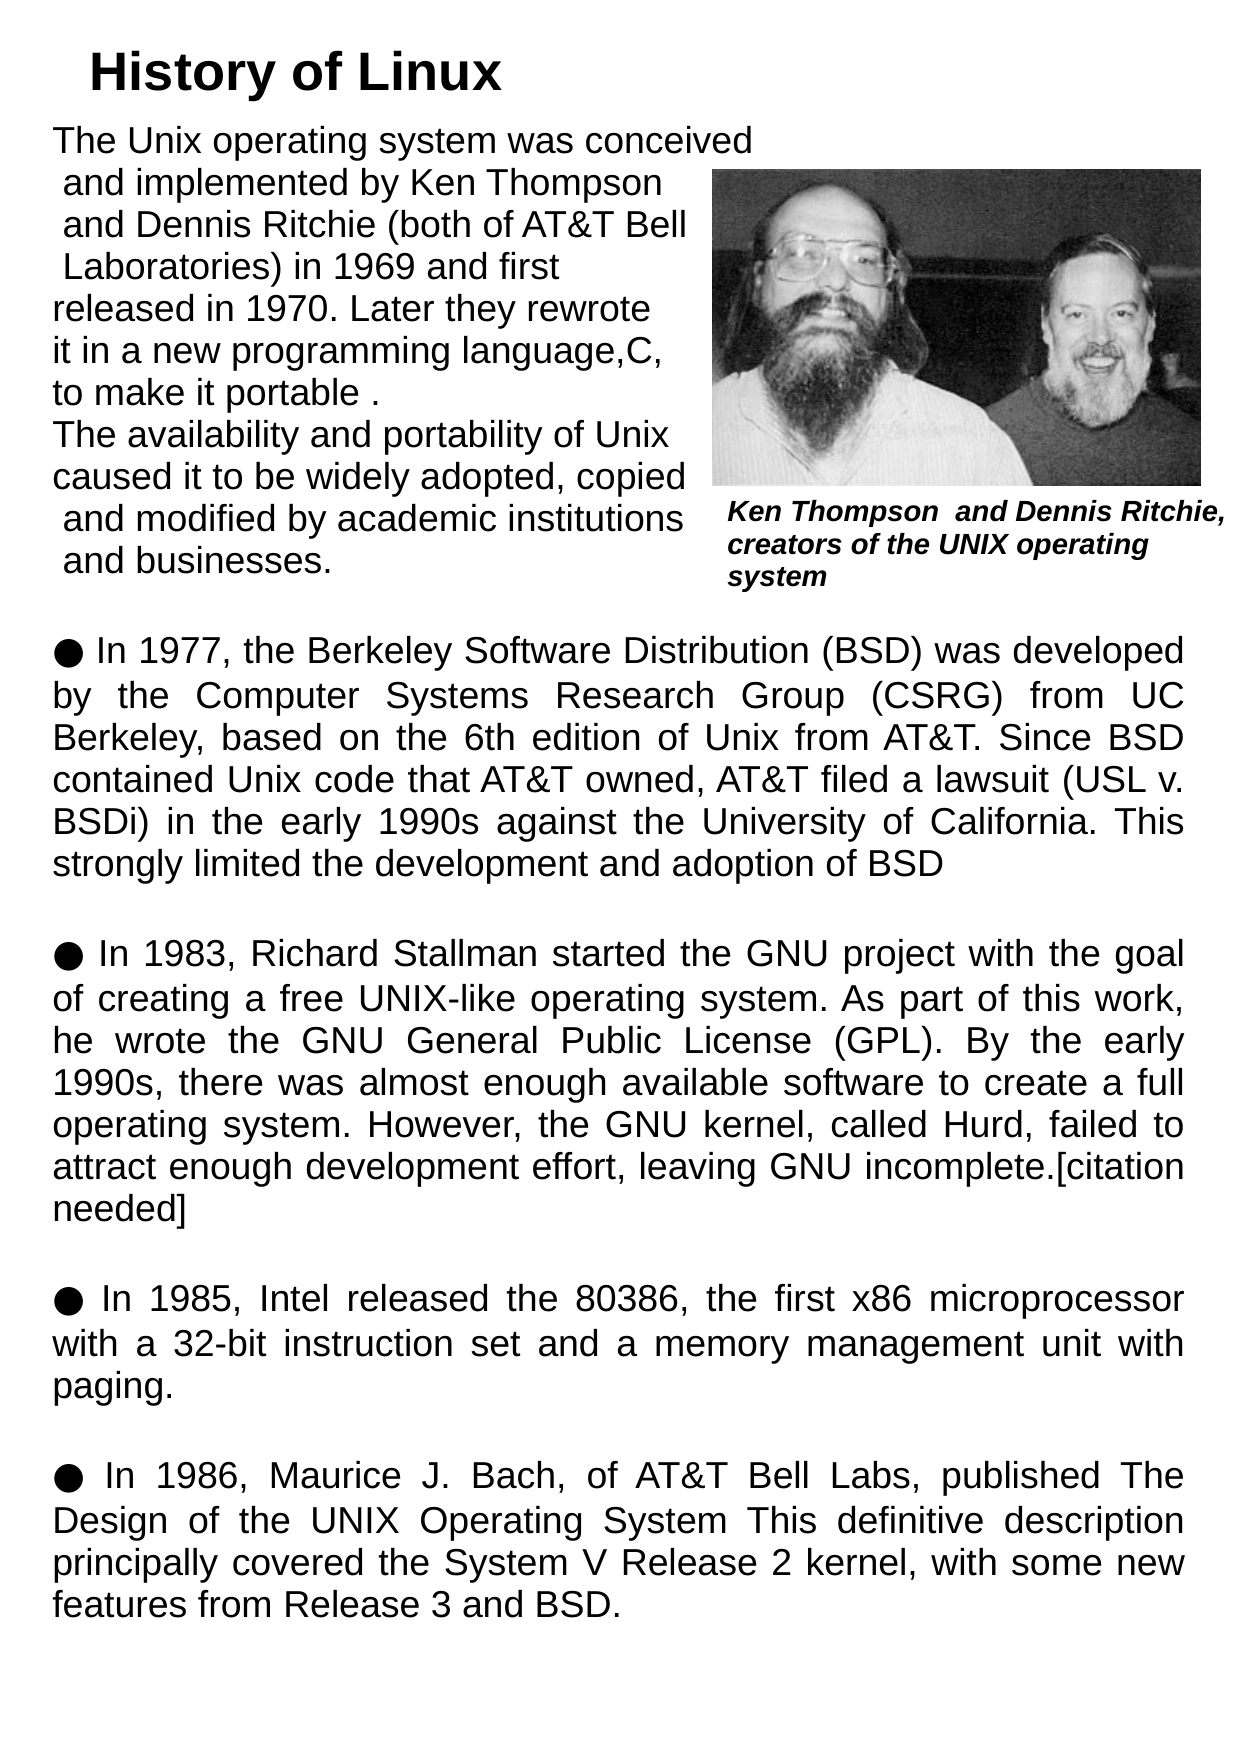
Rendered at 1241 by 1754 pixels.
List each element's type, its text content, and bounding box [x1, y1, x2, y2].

text_box Ken Thompson and Dennis Ritchie, creators of the UNIX operating system [712, 487, 1241, 601]
picture [712, 169, 1201, 486]
text_box The Unix operating system was conceived and implemented by Ken Thompson and Dennis Ritchie (both of AT&T Bell Laboratories) in 1969 and first released in 1970. Later they rewrote it in a new programming language,C, to make it portable . The availability and portability of Unix caused it to be widely adopted, copied and modified by academic institutions and businesses. ● In 1977, the Berkeley Software Distribution (BSD) was developed by the Computer Systems Research Group (CSRG) from UC Berkeley, based on the 6th edition of Unix from AT&T. Since BSD contained Unix code that AT&T owned, AT&T filed a lawsuit (USL v. BSDi) in the early 1990s against the University of California. This strongly limited the development and adoption of BSD ● In 1983, Richard Stallman started the GNU project with the goal of creating a free UNIX-like operating system. As part of this work, he wrote the GNU General Public License (GPL). By the early 1990s, there was almost enough available software to create a full operating system. However, the GNU kernel, called Hurd, failed to attract enough development effort, leaving GNU incomplete.[citation needed] ● In 1985, Intel released the 80386, the first x86 microprocessor with a 32-bit instruction set and a memory management unit with paging. ● In 1986, Maurice J. Bach, of AT&T Bell Labs, published The Design of the UNIX Operating System This definitive description principally covered the System V Release 2 kernel, with some new features from Release 3 and BSD. [37, 112, 1201, 1745]
text_box History of Linux [75, 33, 1201, 112]
